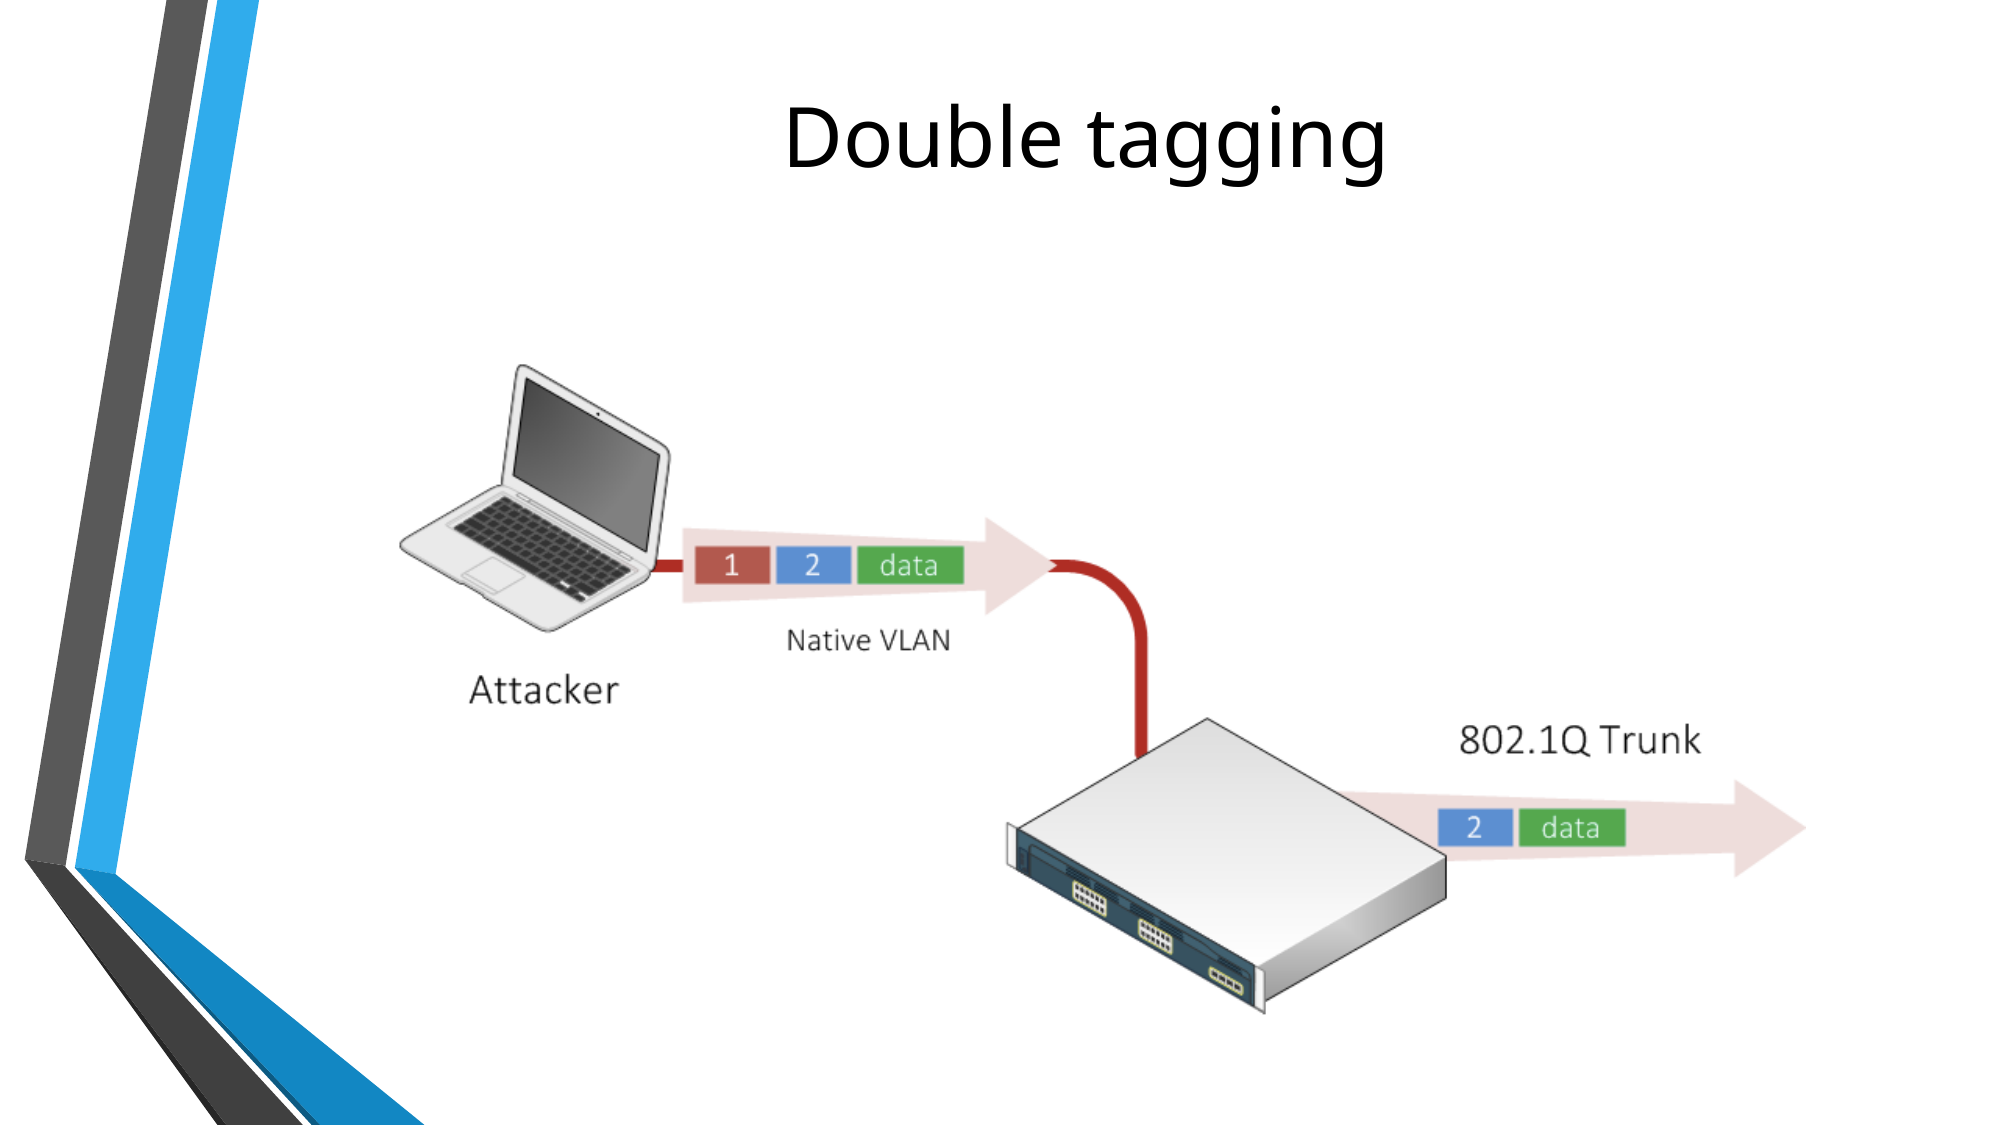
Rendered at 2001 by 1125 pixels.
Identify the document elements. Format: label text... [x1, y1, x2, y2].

picture [367, 335, 1806, 1063]
title Double tagging [264, 76, 1909, 365]
